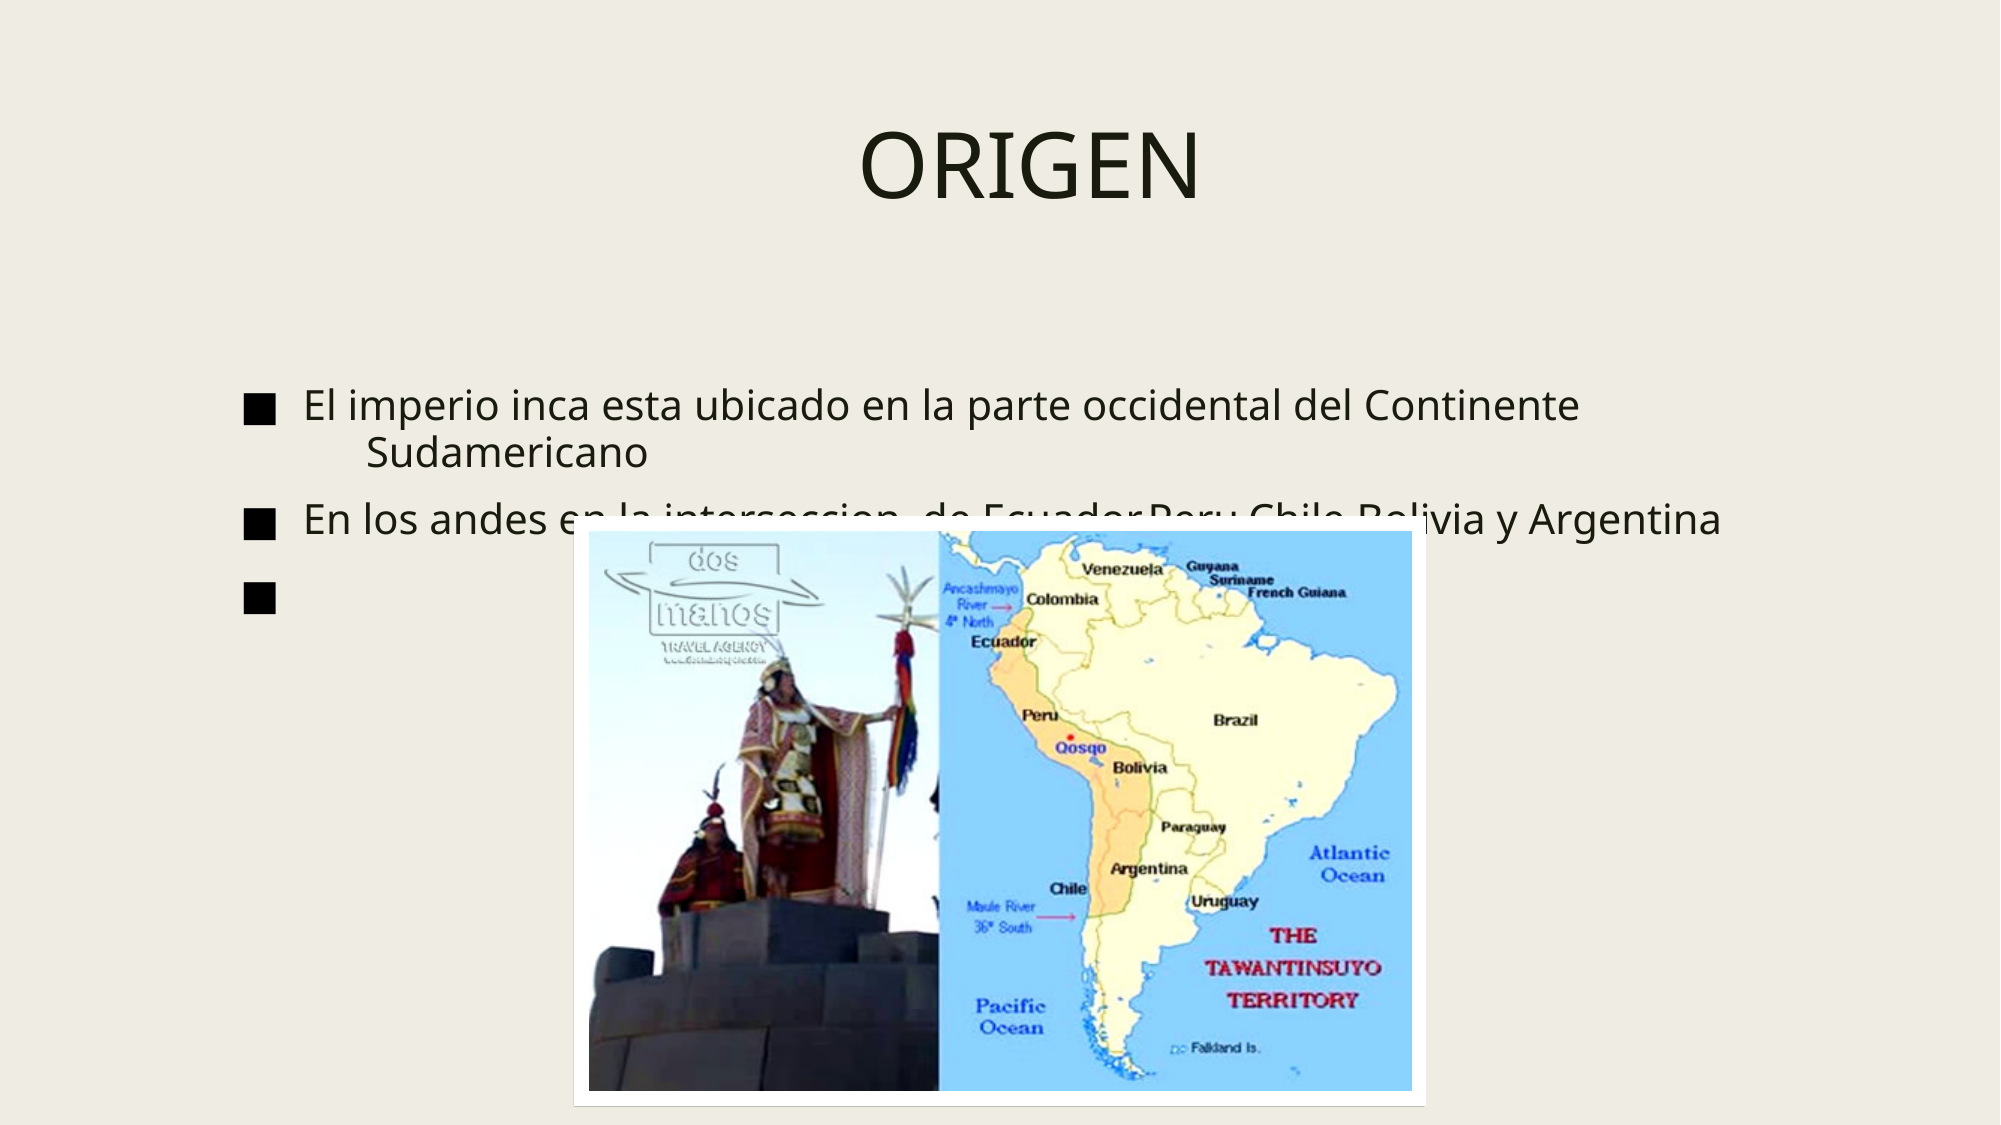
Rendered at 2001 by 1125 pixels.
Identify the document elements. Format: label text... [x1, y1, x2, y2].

title ORIGEN [225, 112, 1801, 357]
list El imperio inca esta ubicado en la parte occidental del Continente Sudamericano En los andes en la interseccion de Ecuador,Peru,Chile,Bolivia y Argentina [225, 375, 1801, 963]
picture [588, 530, 1412, 1092]
